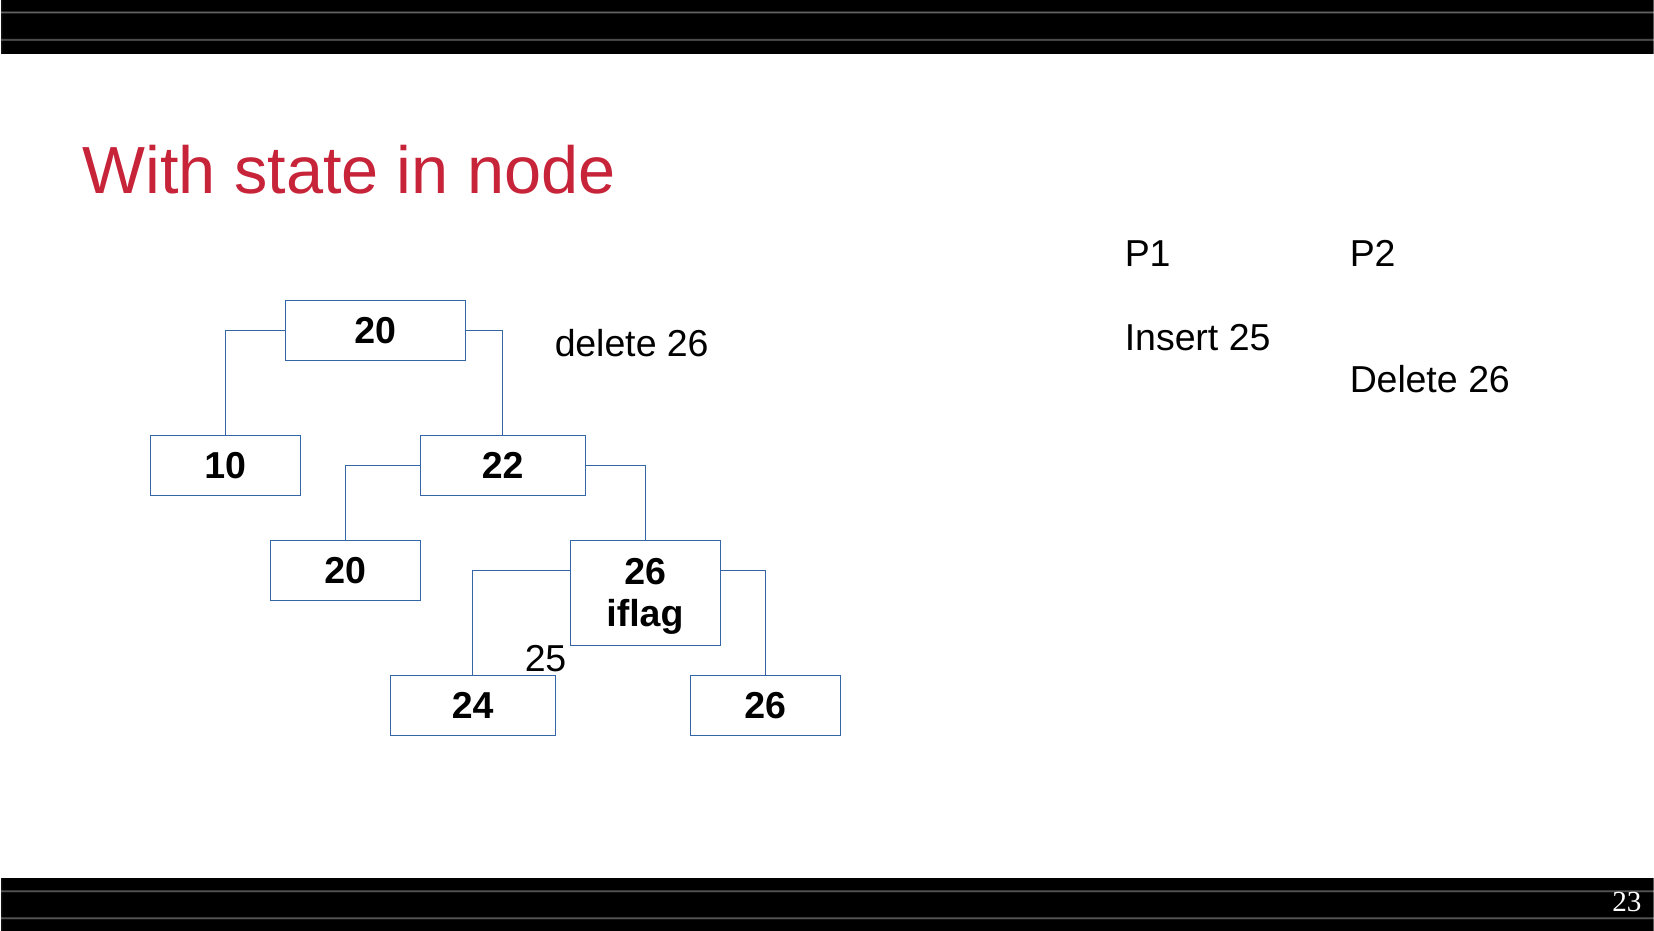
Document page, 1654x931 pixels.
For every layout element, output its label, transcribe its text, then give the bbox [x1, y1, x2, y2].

text_box 20 [270, 540, 421, 601]
text_box 26 [690, 675, 841, 736]
text_box 26 iflag [570, 540, 721, 646]
text_box delete 26 [540, 326, 826, 372]
text_box P1 Insert 25 [1110, 225, 1335, 366]
picture [1, 0, 1654, 54]
text_box 25 [510, 630, 676, 687]
text_box [105, 255, 916, 326]
text_box 10 [150, 435, 301, 496]
text_box P2 Delete 26 [1335, 225, 1525, 408]
text_box 20 [285, 326, 466, 361]
text_box 20 [382, 326, 389, 339]
title With state in node [82, 92, 1571, 249]
text_box 22 [420, 435, 586, 496]
text_box 24 [390, 675, 556, 736]
picture [1, 878, 1654, 931]
